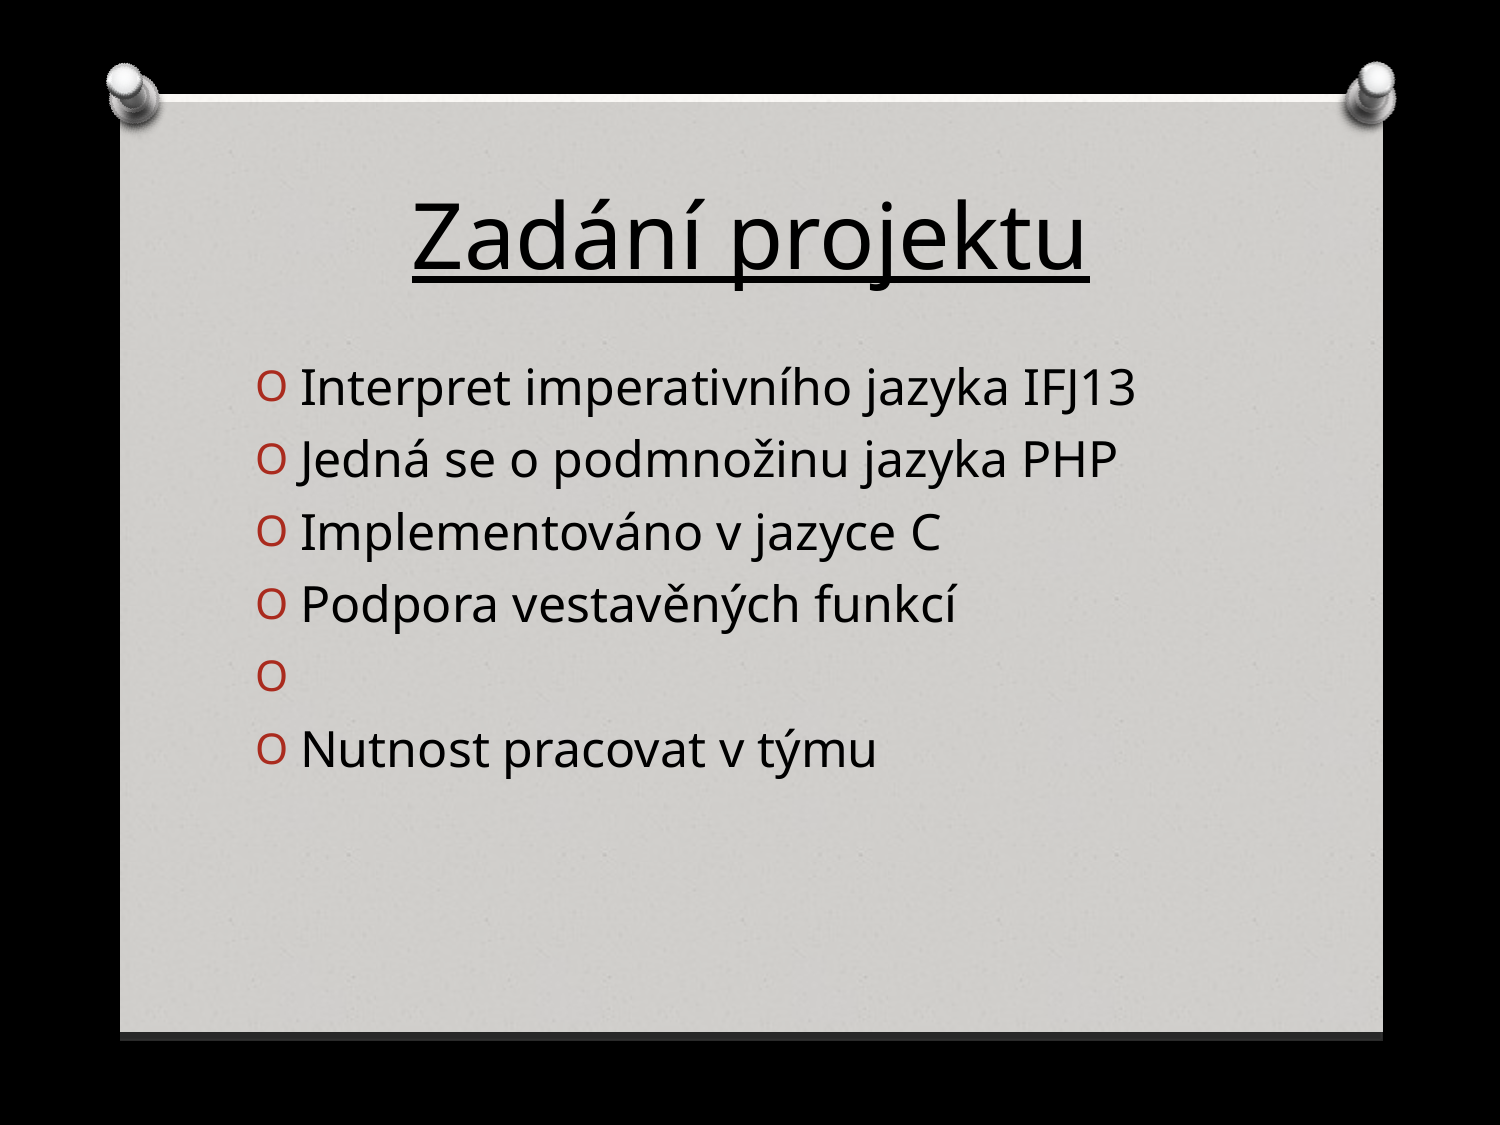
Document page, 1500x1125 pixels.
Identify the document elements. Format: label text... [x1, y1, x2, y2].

title Zadání projektu [179, 134, 1323, 332]
list Interpret imperativního jazyka IFJ13 Jedná se o podmnožinu jazyka PHP Implementováno v jazyce C Podpora vestavěných funkcí Nutnost pracovat v týmu [240, 347, 1257, 1036]
